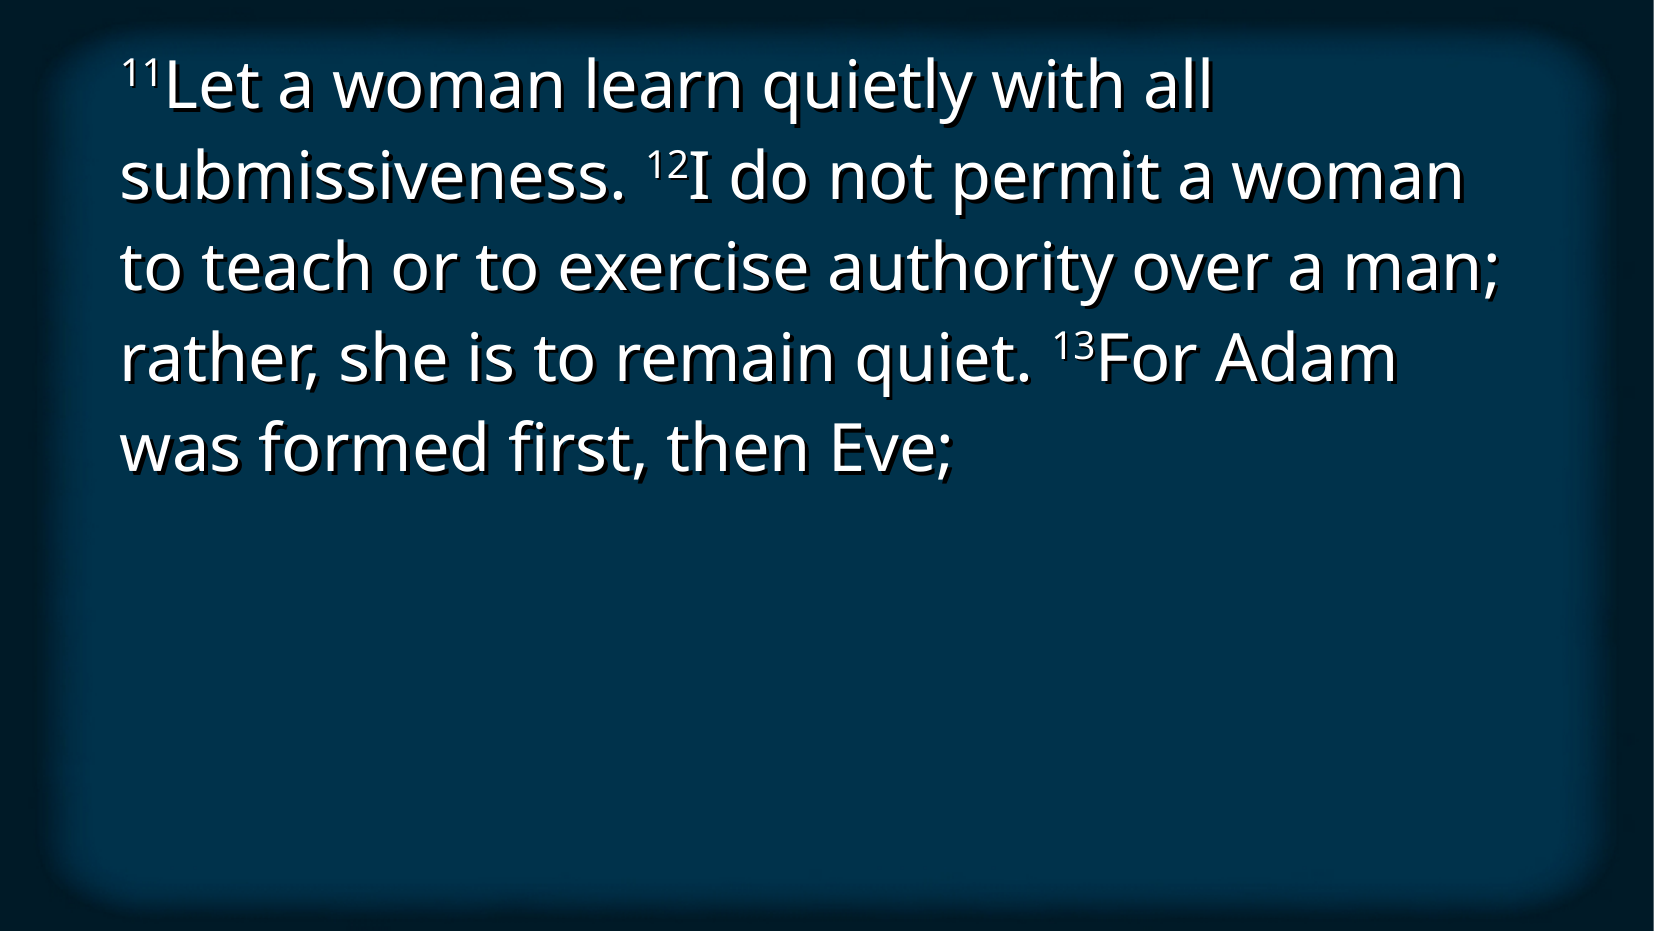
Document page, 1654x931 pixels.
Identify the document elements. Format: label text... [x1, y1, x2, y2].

text_box 11Let a woman learn quietly with all submissiveness. 12I do not permit a woman to teach or to exercise authority over a man; rather, she is to remain quiet. 13For Adam was formed first, then Eve; [105, 30, 1546, 489]
picture [0, 0, 1654, 931]
